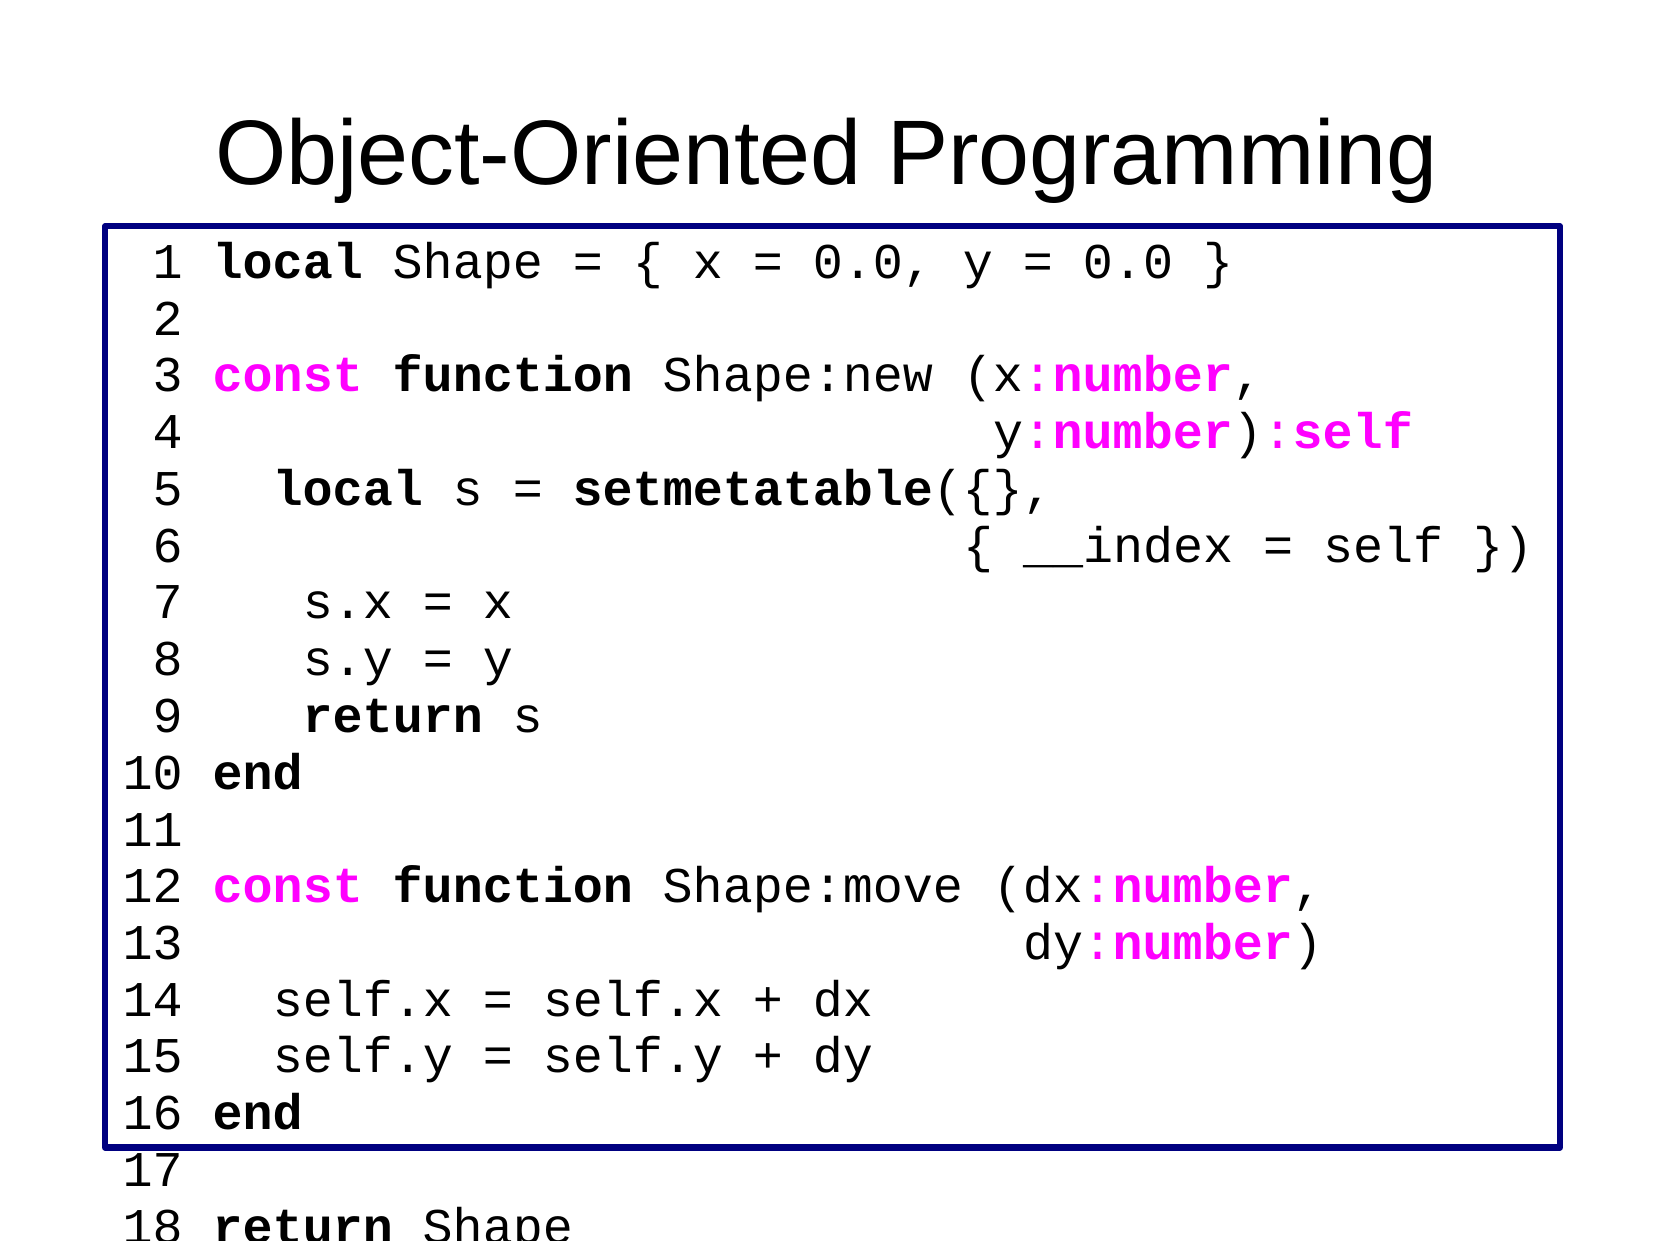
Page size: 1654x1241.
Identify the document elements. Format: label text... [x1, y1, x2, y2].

title Object-Oriented Programming [82, 49, 1571, 257]
text_box 1 local Shape = { x = 0.0, y = 0.0 } 2 3 const function Shape:new (x:number, 4 y:number):self 5 local s = setmetatable({}, 6 { __index = self }) 7 s.x = x 8 s.y = y 9 return s 10 end 11 12 const function Shape:move (dx:number, 13 dy:number) 14 self.x = self.x + dx 15 self.y = self.y + dy 16 end 17 18 return Shape [105, 226, 1561, 1148]
